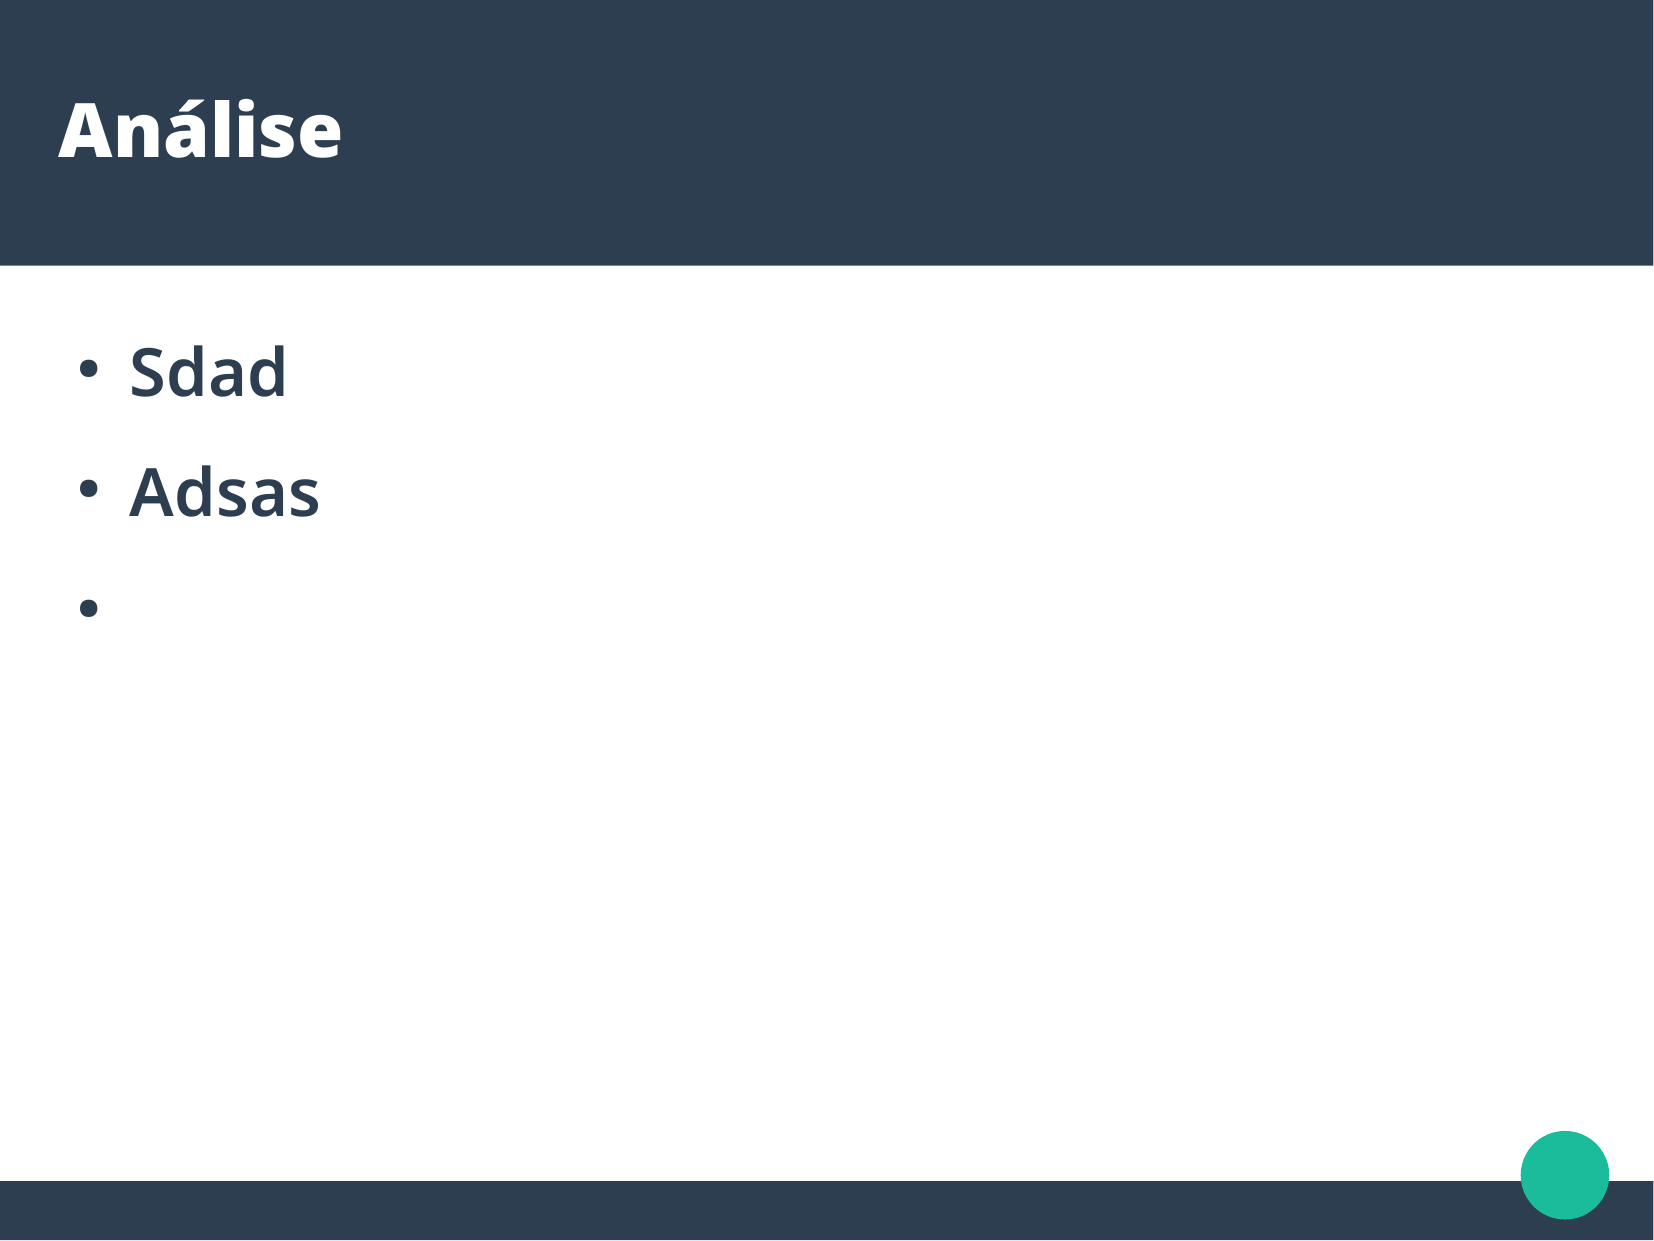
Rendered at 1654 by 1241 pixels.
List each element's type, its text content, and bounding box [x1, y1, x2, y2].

title Análise [59, 49, 1595, 207]
list Sdad Adsas [59, 324, 1595, 1152]
